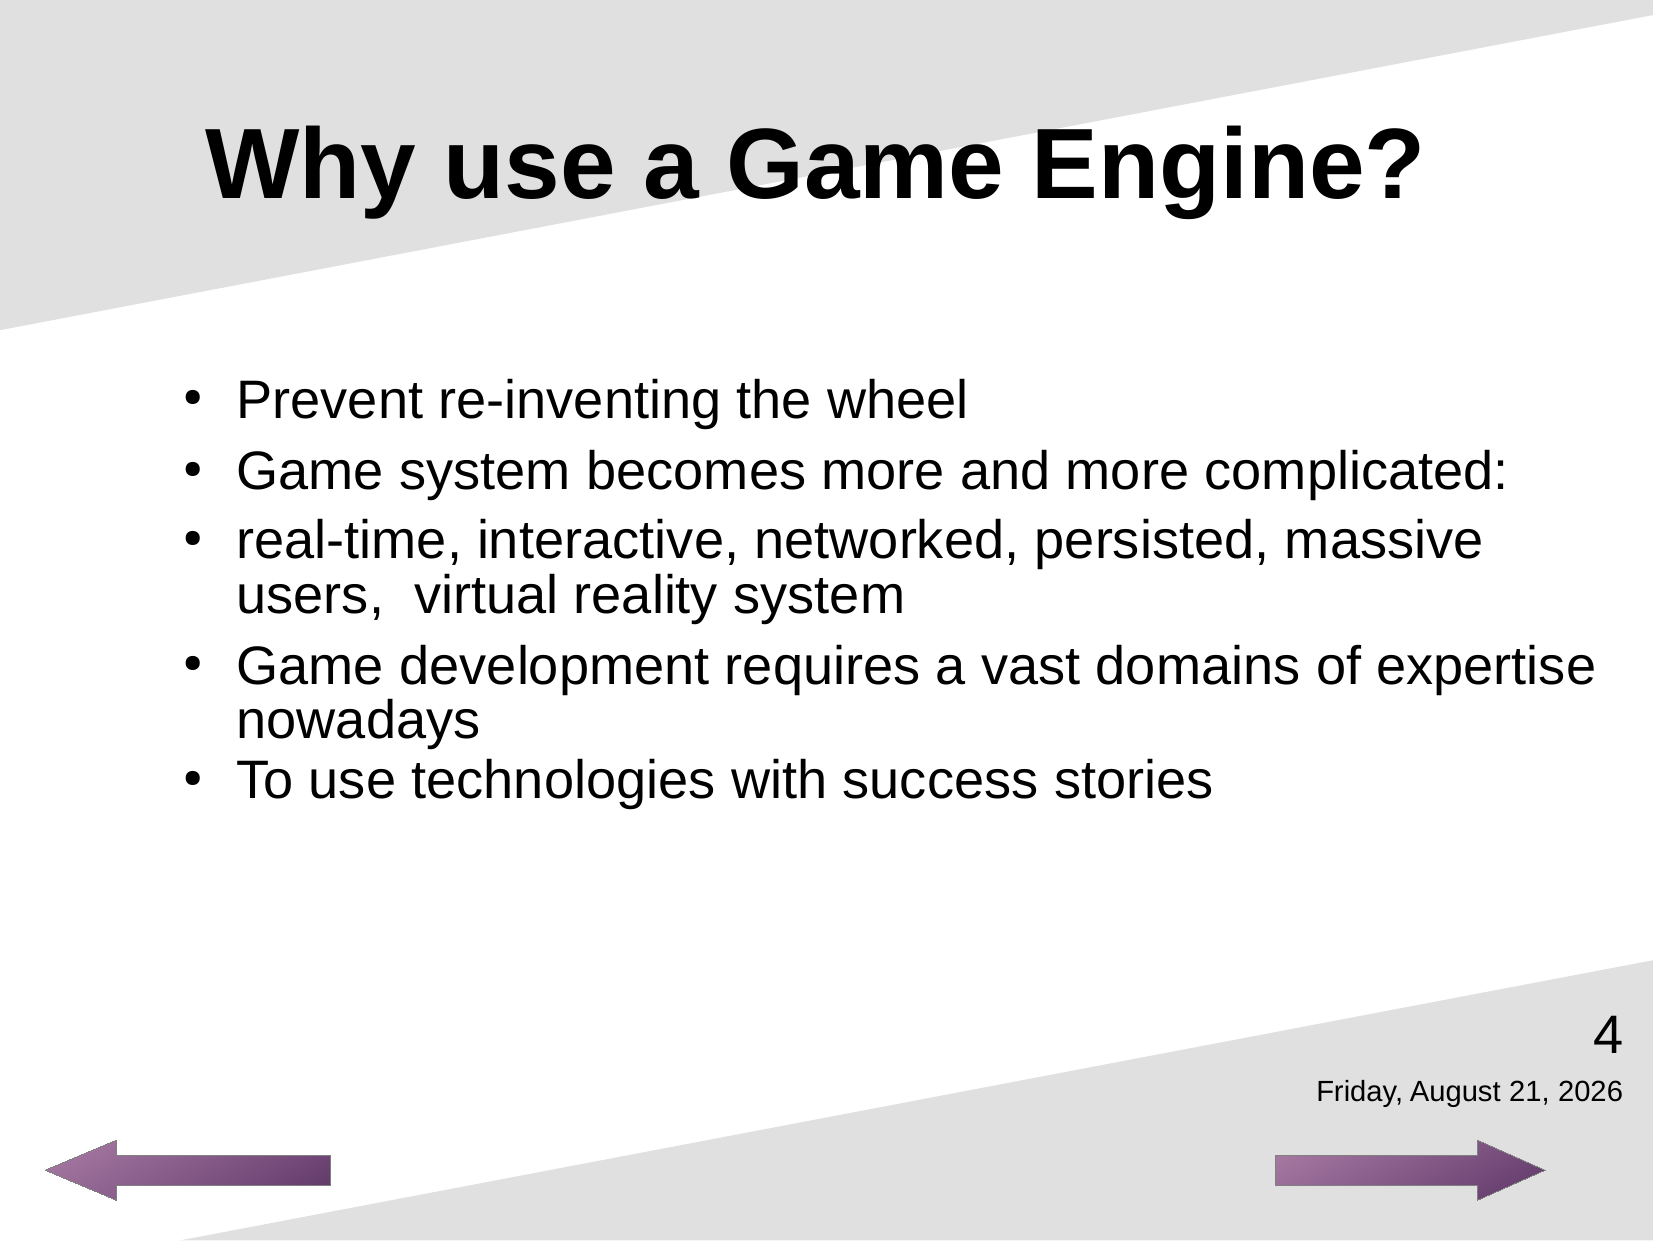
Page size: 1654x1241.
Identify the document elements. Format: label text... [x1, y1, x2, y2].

list Prevent re-inventing the wheel Game system becomes more and more complicated: real-time, interactive, networked, persisted, massive users, virtual reality system Game development requires a vast domains of expertise nowadays To use technologies with success stories [165, 375, 1621, 1095]
title Why use a Game Engine? [72, 60, 1561, 268]
text_box [1275, 1140, 1546, 1201]
text_box [45, 1140, 331, 1201]
